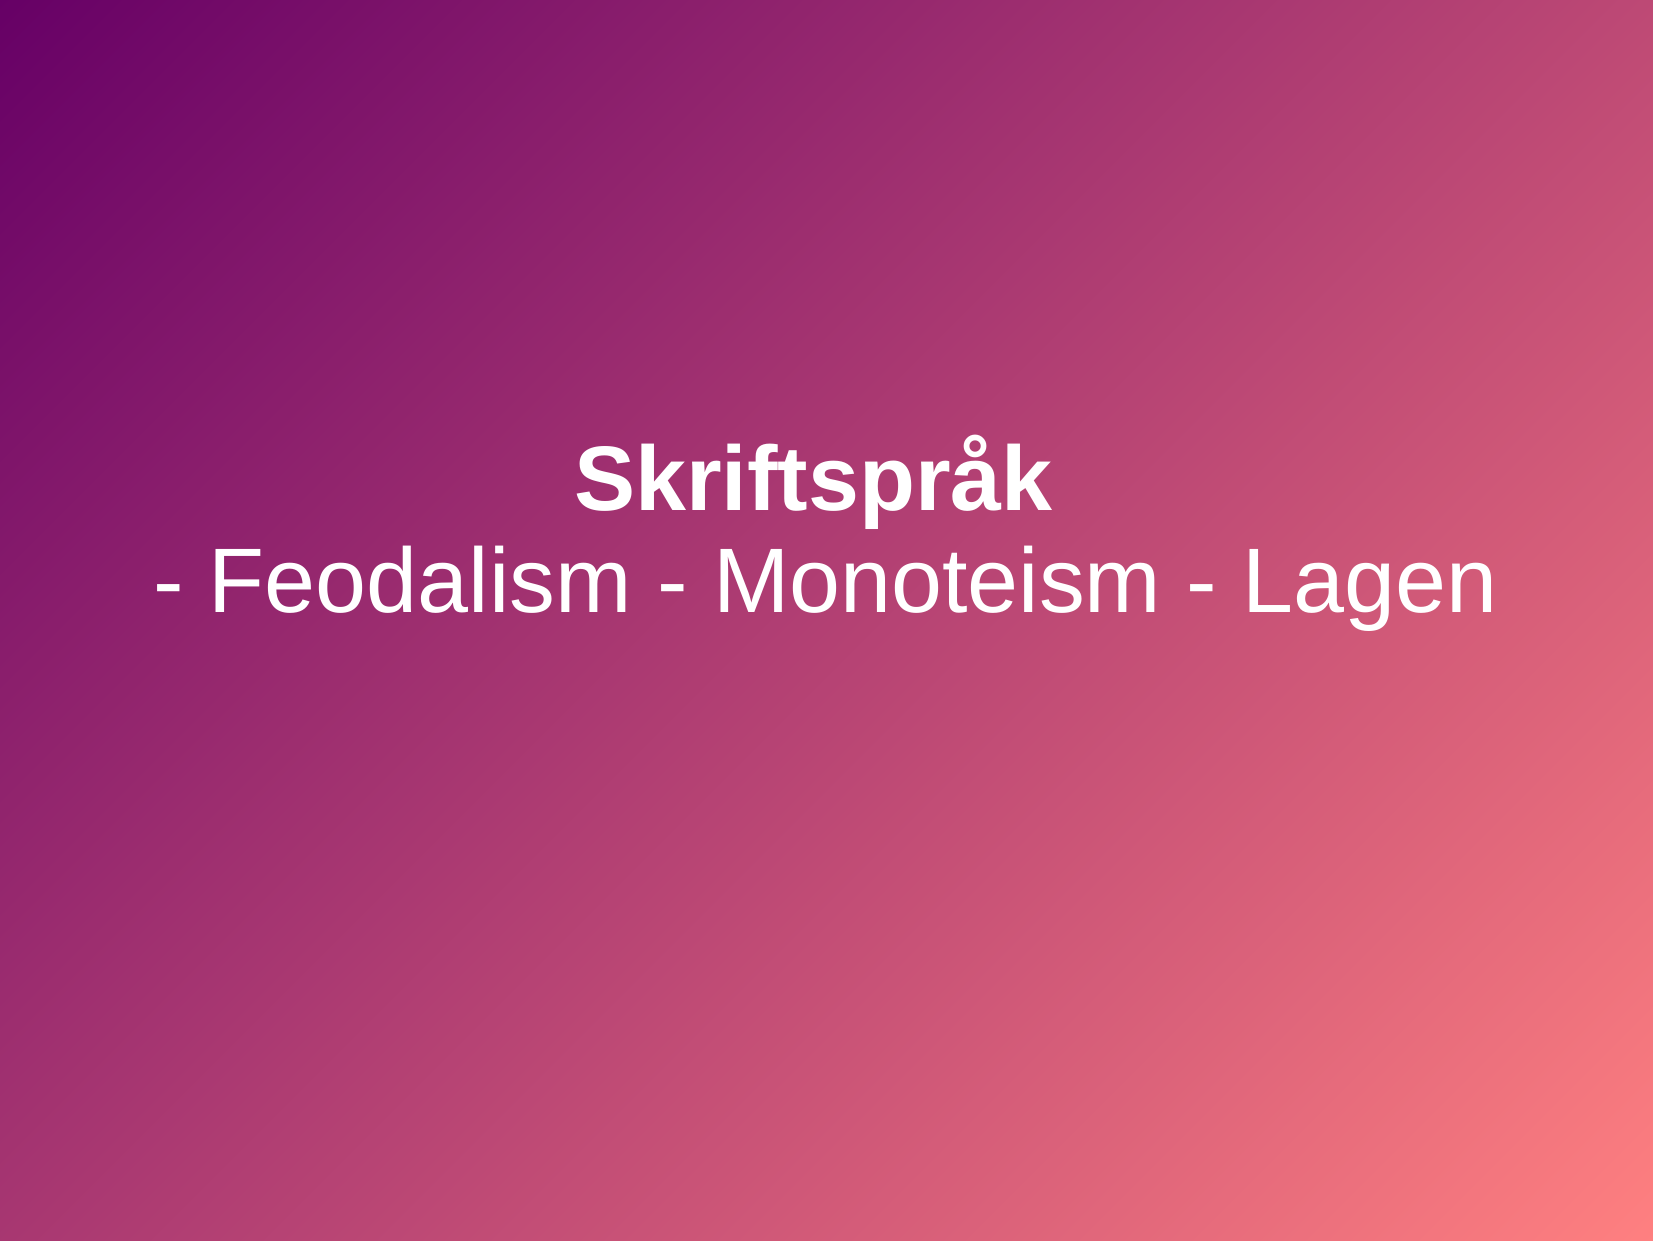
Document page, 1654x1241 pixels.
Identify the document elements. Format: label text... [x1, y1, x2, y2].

subtitle Skriftspråk - Feodalism - Monoteism - Lagen [82, 49, 1571, 1010]
